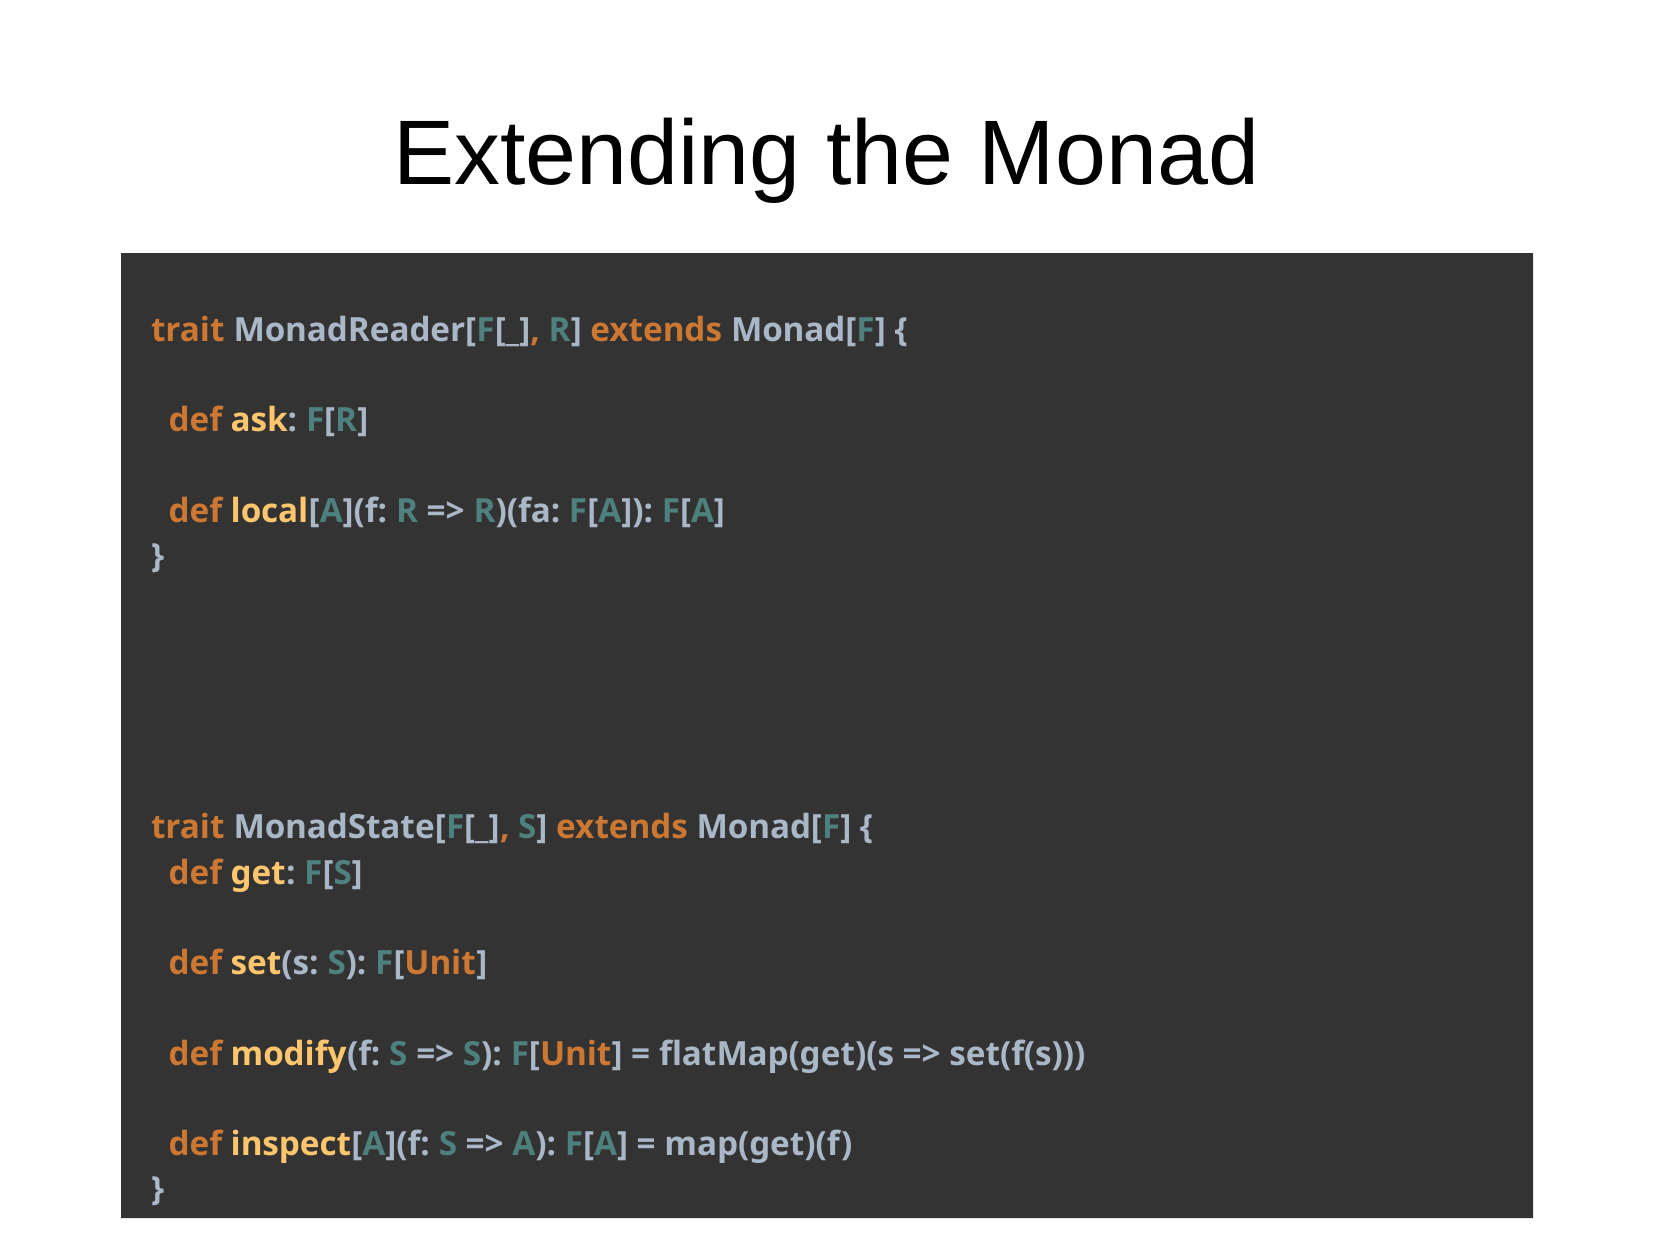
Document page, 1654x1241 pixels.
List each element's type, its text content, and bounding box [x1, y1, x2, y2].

title Extending the Monad [82, 49, 1571, 257]
text_box trait MonadReader[F[_], R] extends Monad[F] { def ask: F[R] def local[A](f: R => R)(fa: F[A]): F[A] } trait MonadState[F[_], S] extends Monad[F] { def get: F[S] def set(s: S): F[Unit] def modify(f: S => S): F[Unit] = flatMap(get)(s => set(f(s))) def inspect[A](f: S => A): F[A] = map(get)(f) } [121, 253, 1534, 1185]
